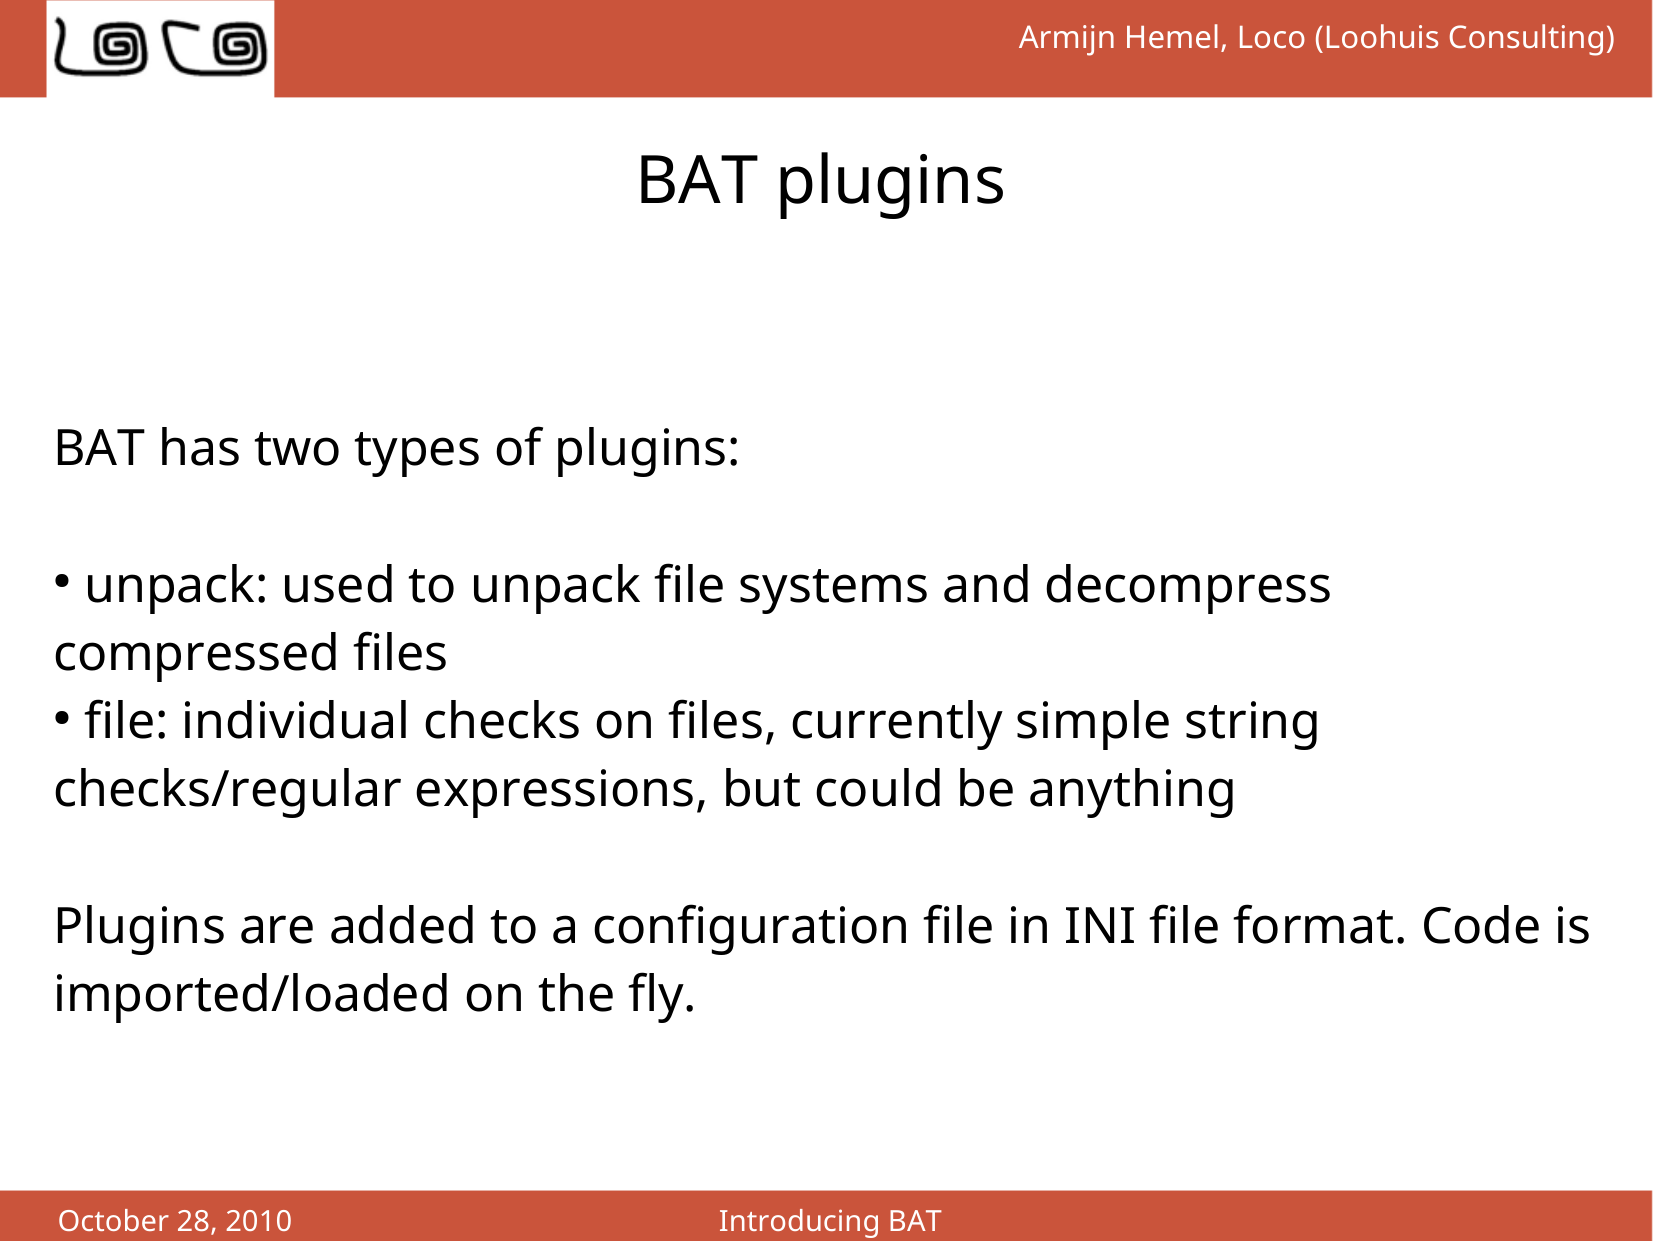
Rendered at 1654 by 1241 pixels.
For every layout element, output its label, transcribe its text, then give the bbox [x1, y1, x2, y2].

subtitle BAT has two types of plugins: unpack: used to unpack file systems and decompress compressed files file: individual checks on files, currently simple string checks/regular expressions, but could be anything Plugins are added to a configuration file in INI file format. Code is imported/loaded on the fly. [53, 265, 1595, 1173]
picture [0, 0, 1654, 1241]
title BAT plugins [47, 125, 1595, 229]
